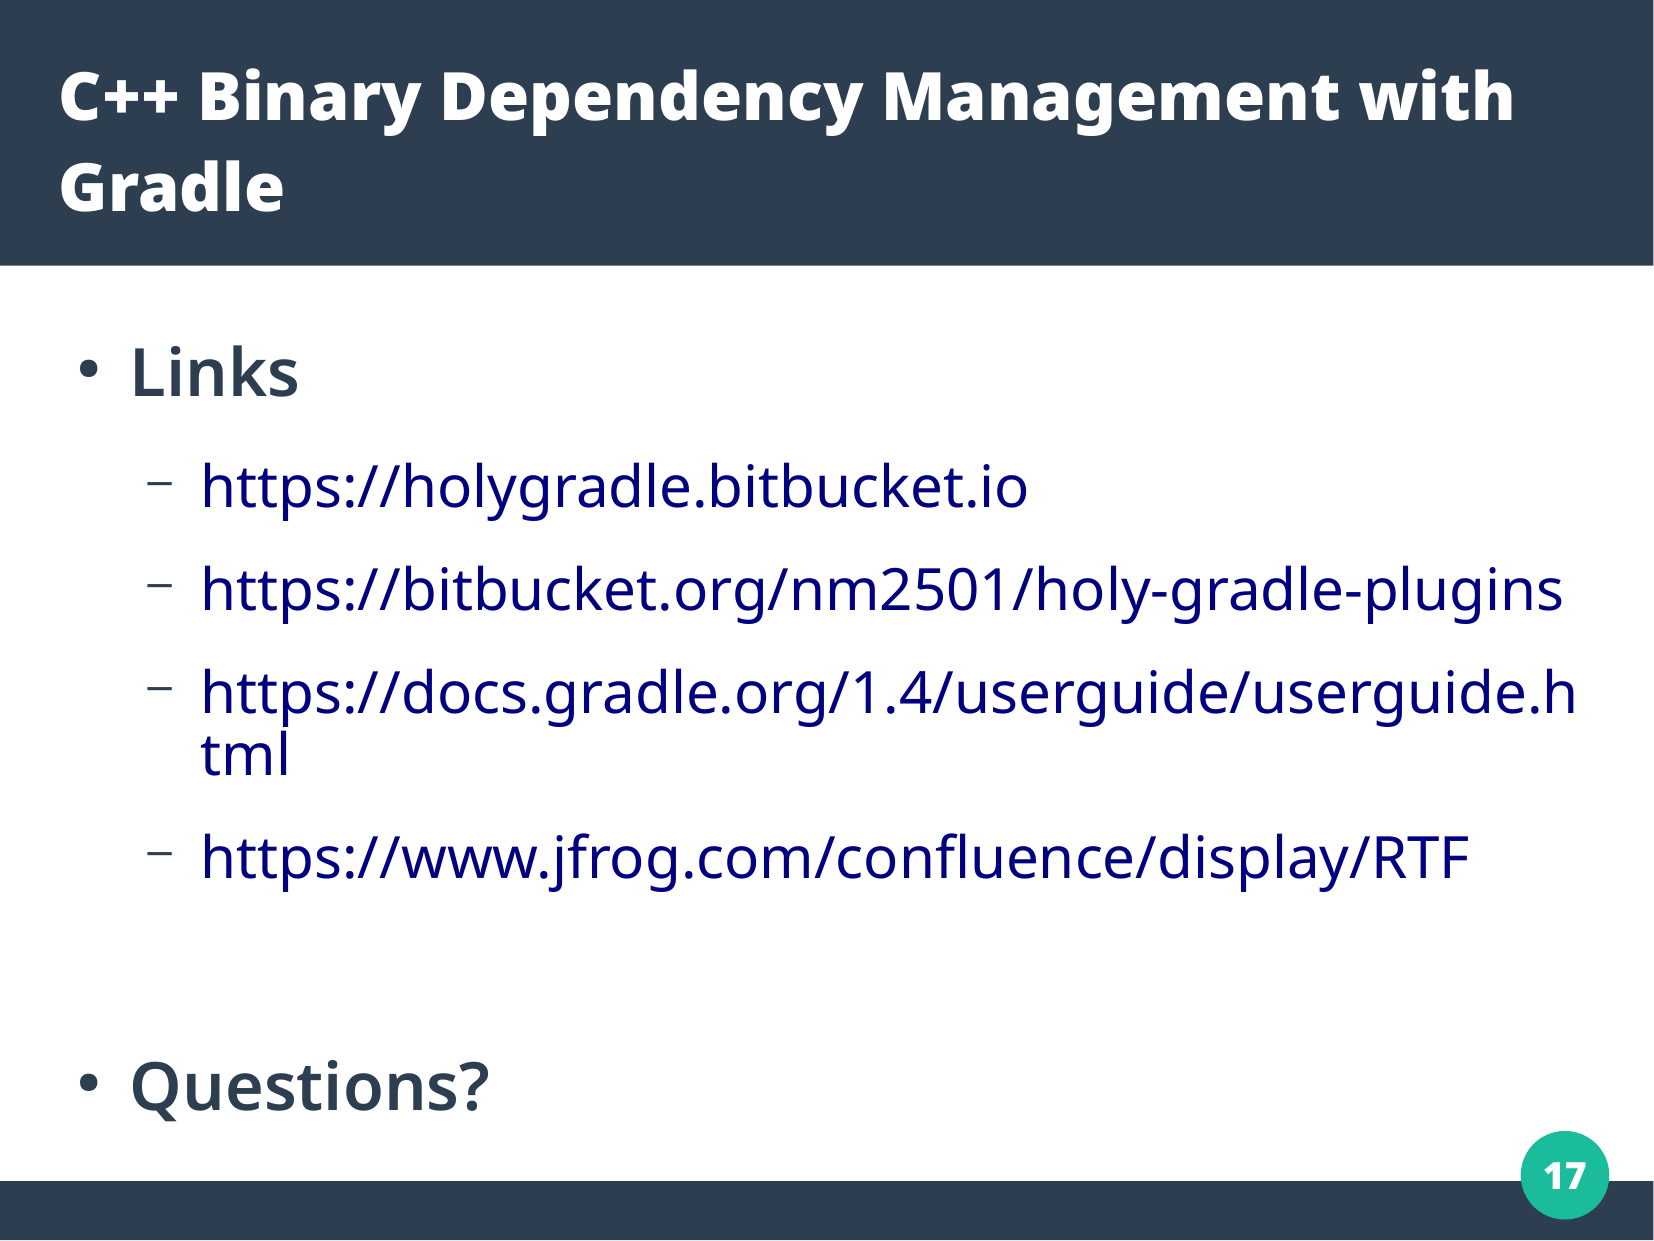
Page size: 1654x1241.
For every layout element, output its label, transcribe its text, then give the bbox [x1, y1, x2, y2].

list Links https://holygradle.bitbucket.io https://bitbucket.org/nm2501/holy-gradle-plugins https://docs.gradle.org/1.4/userguide/userguide.html https://www.jfrog.com/confluence/display/RTF Questions? [59, 324, 1595, 1152]
title C++ Binary Dependency Management with Gradle [59, 49, 1595, 207]
